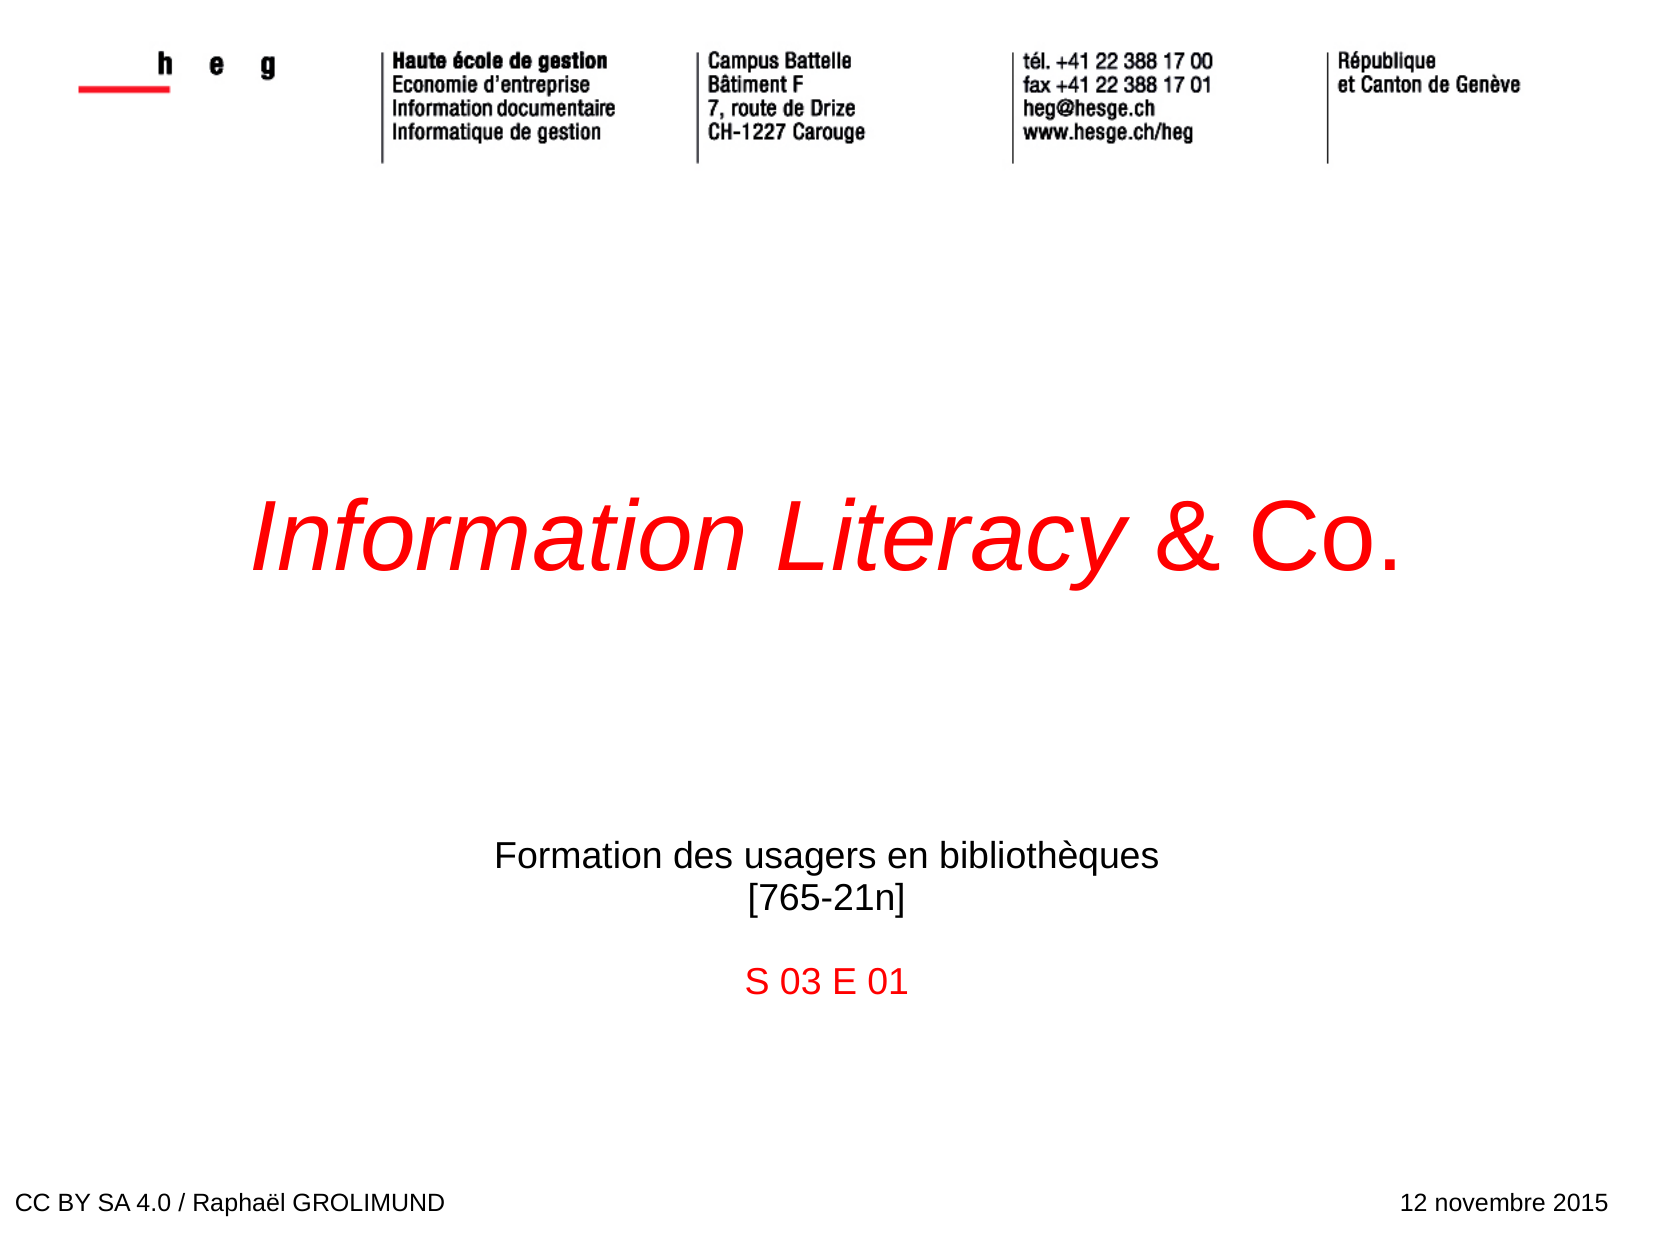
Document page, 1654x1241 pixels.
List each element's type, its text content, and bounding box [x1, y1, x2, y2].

text_box CC BY SA 4.0 / Raphaël GROLIMUND 12 novembre 2015 [0, 1181, 1654, 1224]
text_box Information Literacy & Co. [147, 472, 1506, 599]
text_box Formation des usagers en bibliothèques [765-21n] S 03 E 01 [354, 826, 1300, 1010]
picture [0, 0, 1654, 208]
